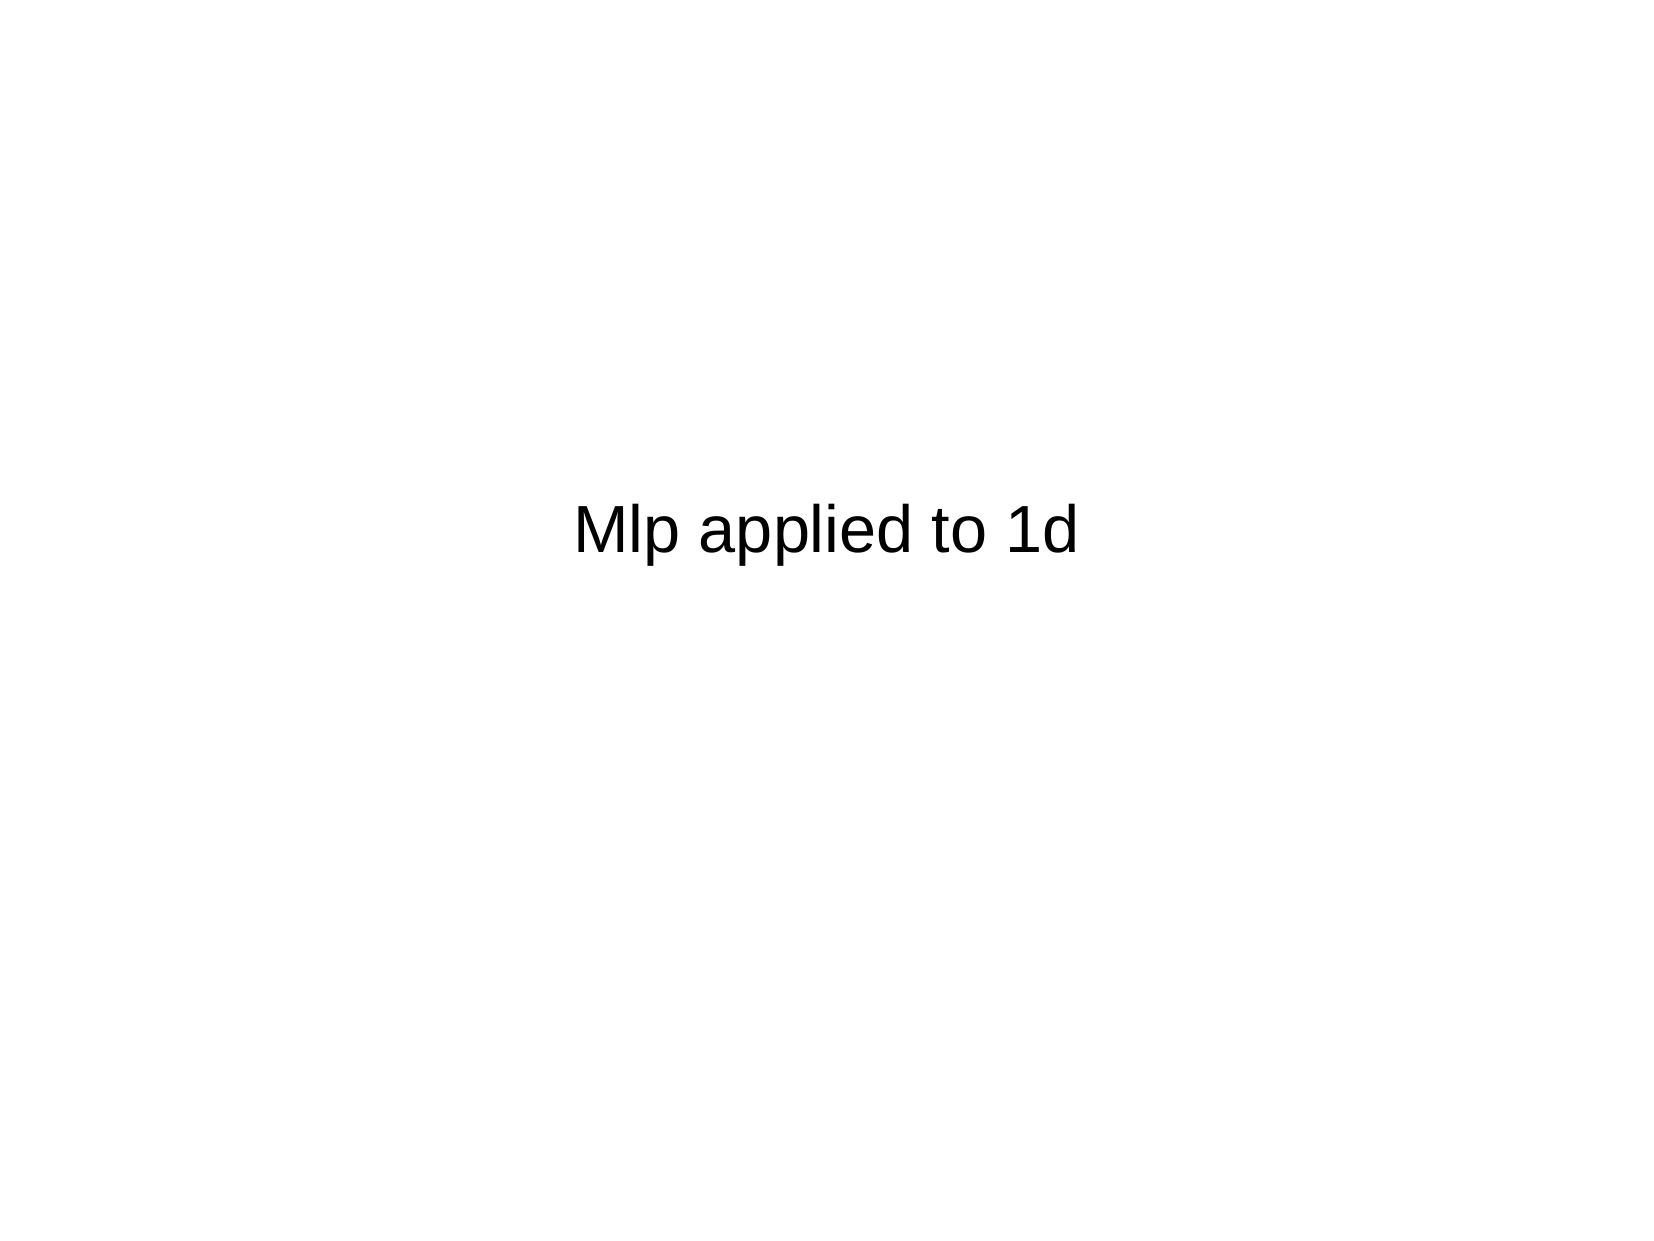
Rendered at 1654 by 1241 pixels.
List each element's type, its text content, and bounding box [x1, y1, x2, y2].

subtitle Mlp applied to 1d [82, 49, 1571, 1010]
